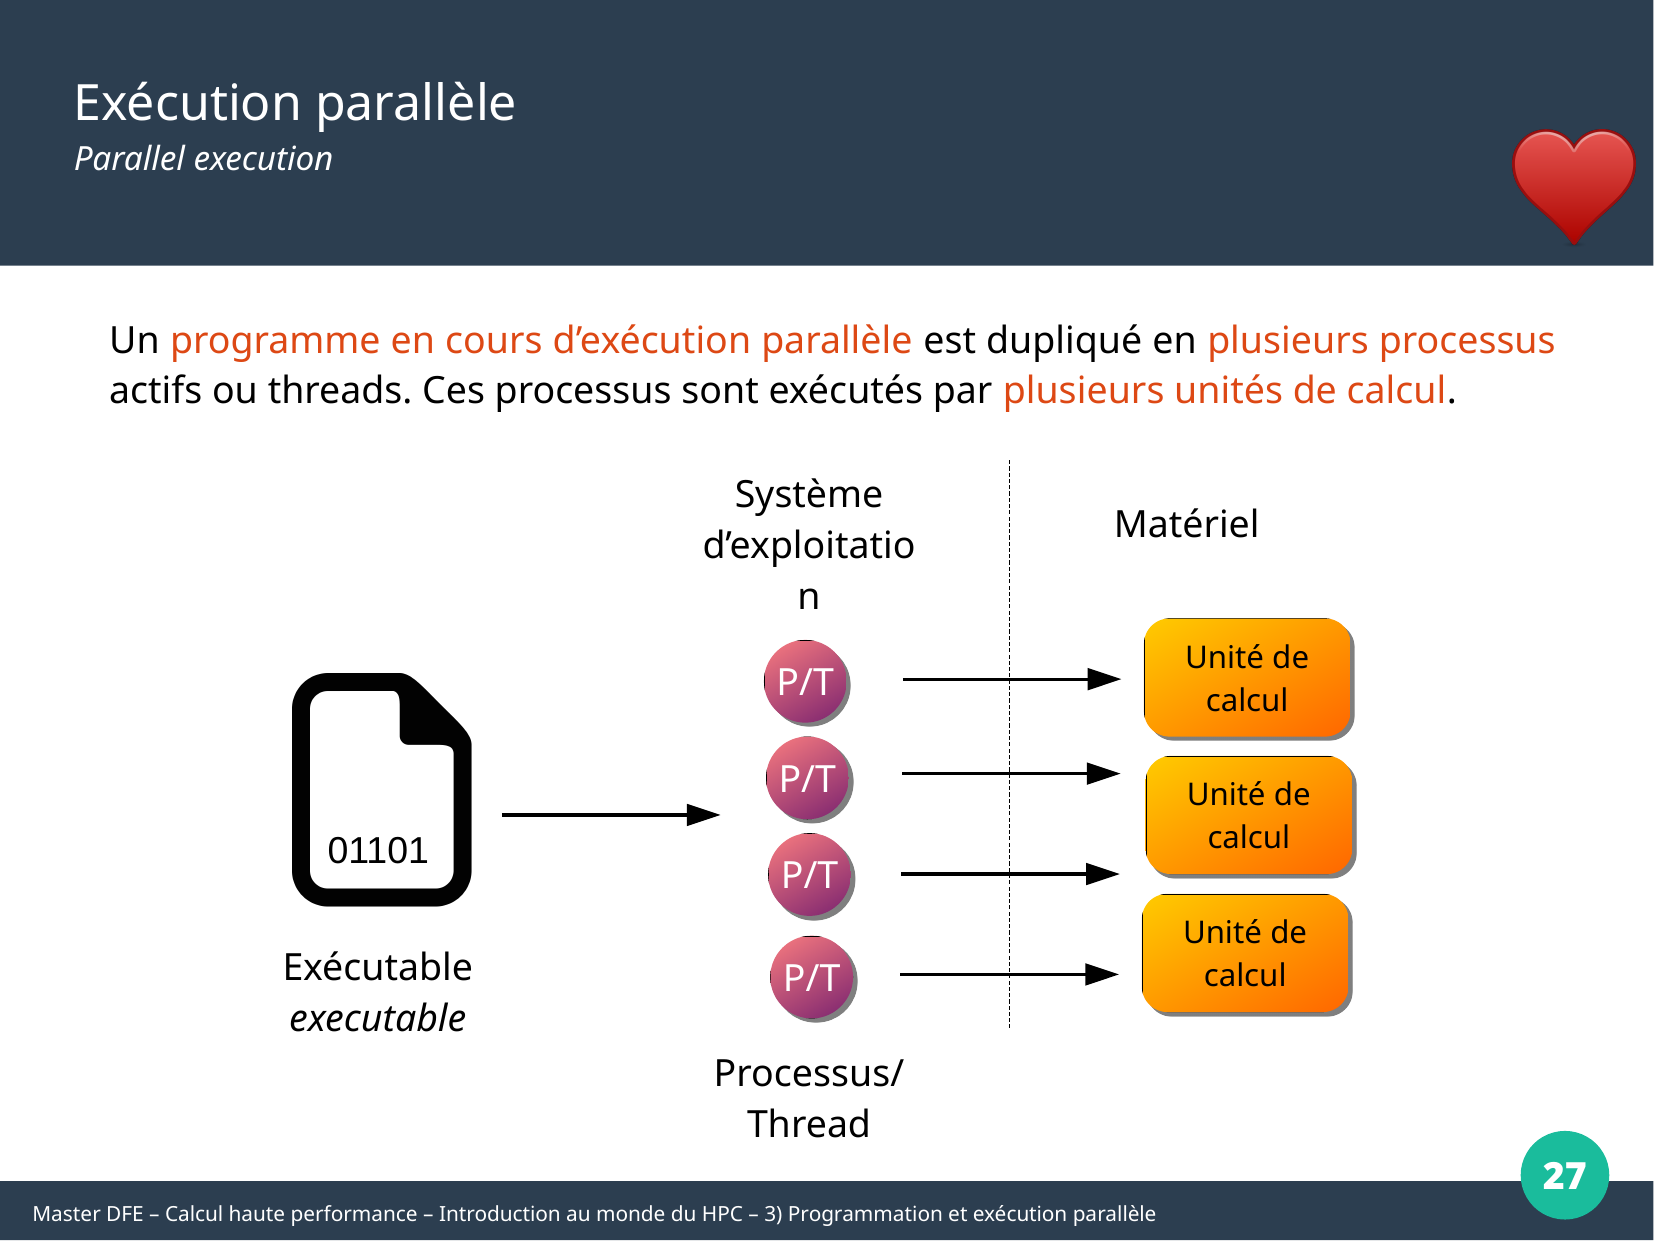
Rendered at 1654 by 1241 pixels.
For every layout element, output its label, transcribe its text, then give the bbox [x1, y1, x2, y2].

text_box P/T [763, 639, 847, 723]
text_box Matériel [1057, 490, 1317, 556]
text_box Système d’exploitation [679, 460, 939, 578]
text_box Unité de calcul [1145, 755, 1353, 875]
text_box Unité de calcul [1141, 893, 1349, 1013]
text_box Exécution parallèle Parallel execution [59, 59, 1477, 187]
picture [1512, 129, 1636, 248]
text_box 01101 [312, 822, 455, 880]
text_box Processus/Thread [637, 1039, 981, 1106]
text_box P/T [770, 935, 854, 1019]
text_box P/T [768, 833, 851, 916]
text_box Un programme en cours d’exécution parallèle est dupliqué en plusieurs processus actifs ou threads. Ces processus sont exécutés par plusieurs unités de calcul. [94, 305, 1571, 524]
text_box Unité de calcul [1143, 618, 1351, 737]
text_box Master DFE – Calcul haute performance – Introduction au monde du HPC – 3) Programmation et exécution parallèle [17, 1191, 1436, 1235]
picture [265, 673, 502, 910]
text_box Exécutable executable [248, 933, 508, 1050]
text_box P/T [766, 736, 849, 820]
